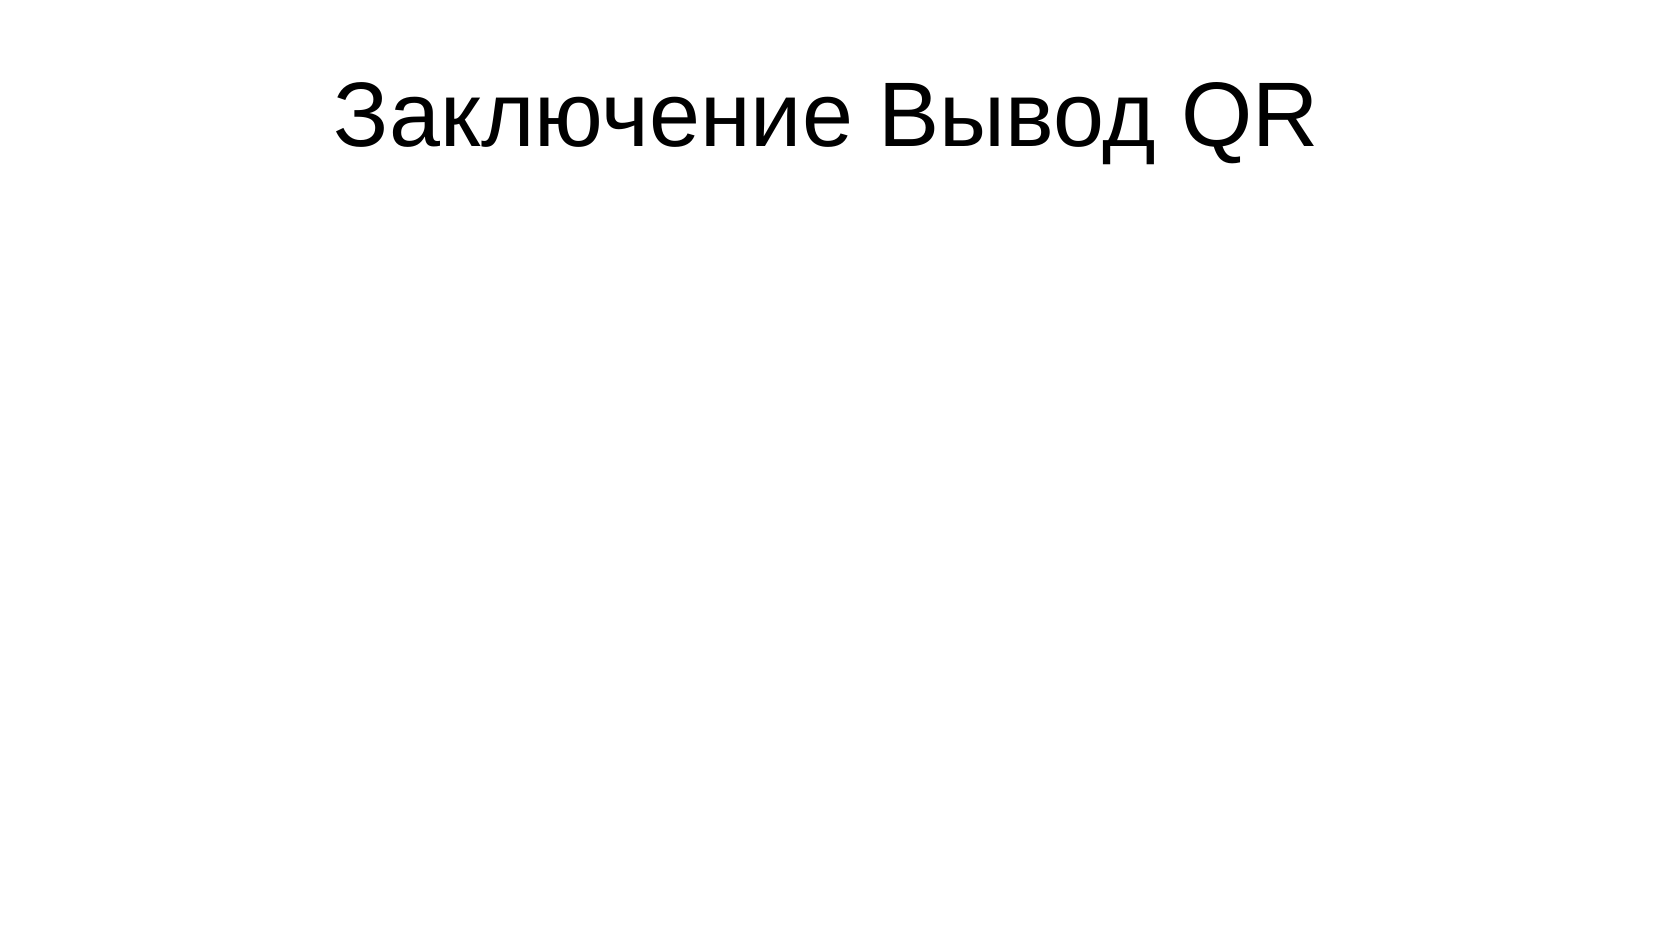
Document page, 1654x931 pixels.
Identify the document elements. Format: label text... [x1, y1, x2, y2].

title Заключение Вывод QR [82, 37, 1571, 193]
